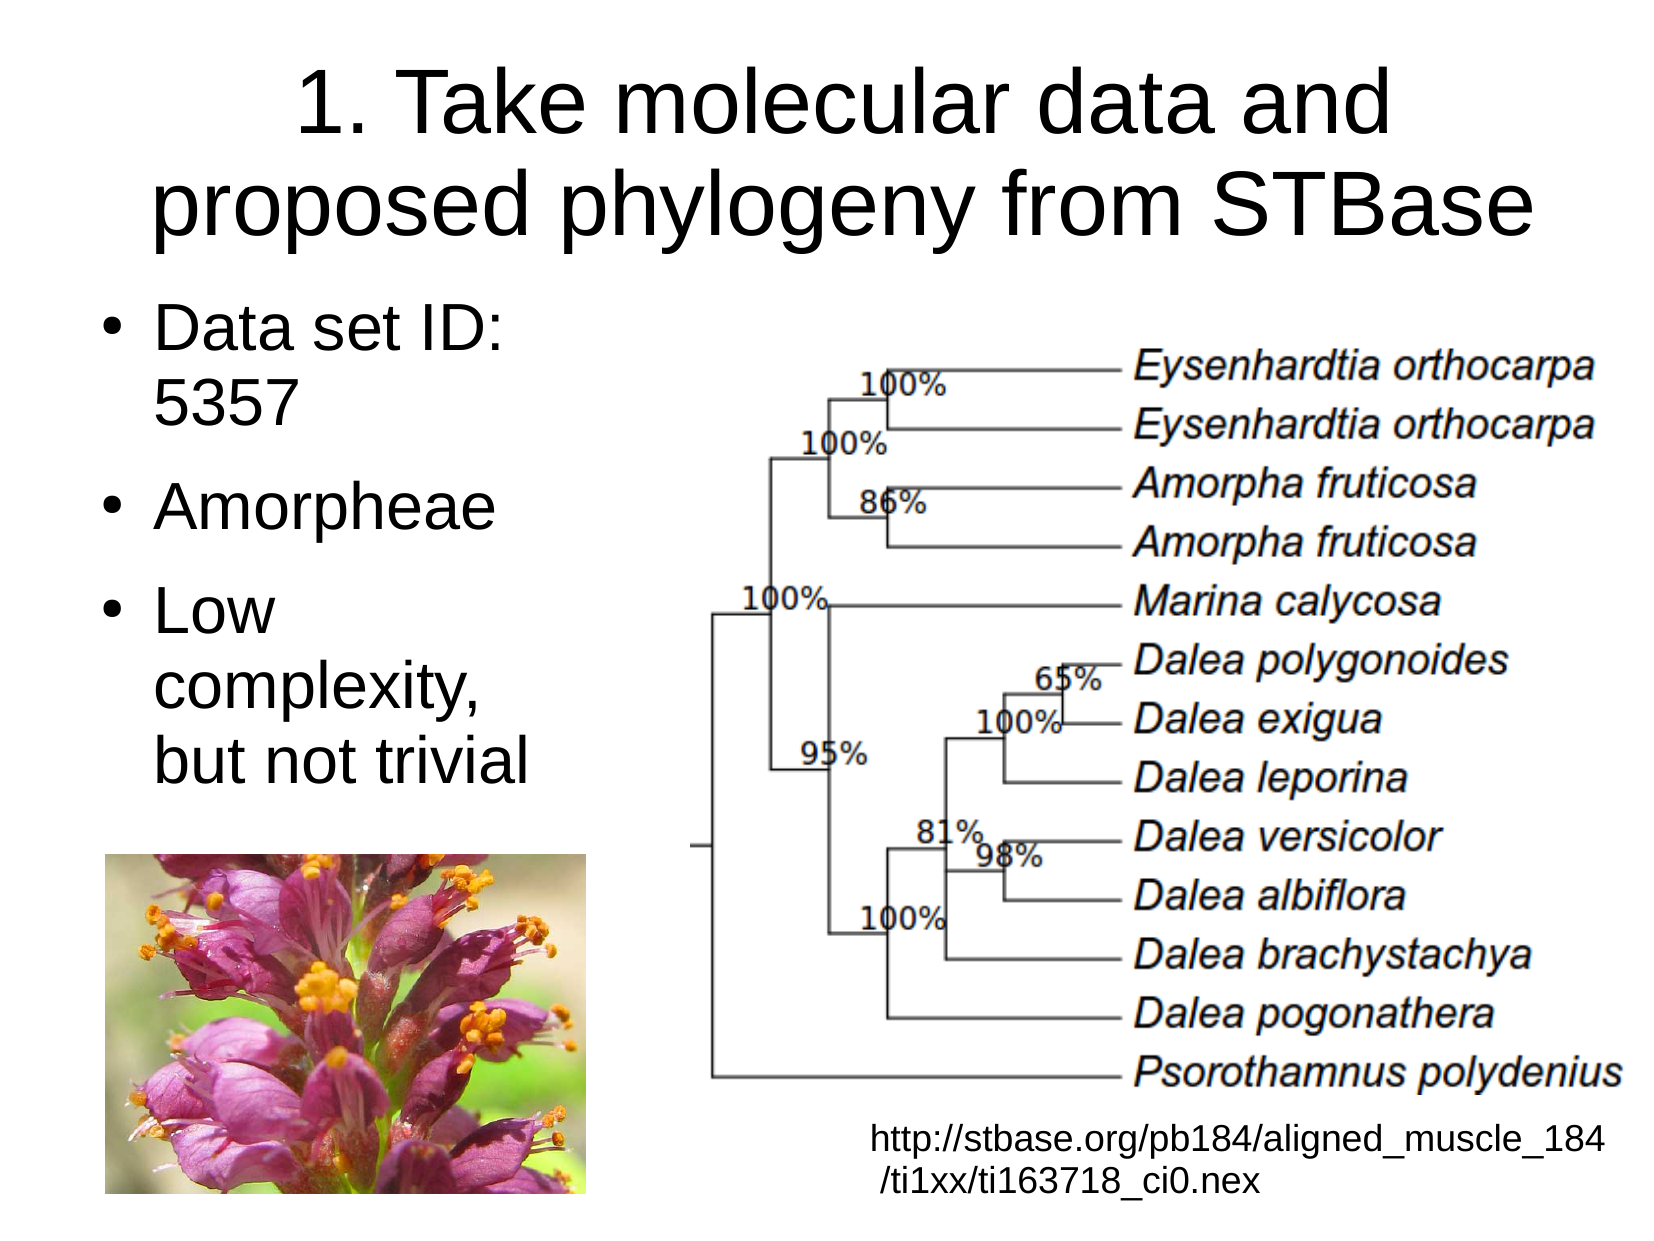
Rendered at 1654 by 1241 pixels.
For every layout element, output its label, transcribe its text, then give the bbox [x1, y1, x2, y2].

picture [105, 854, 586, 1194]
title 1. Take molecular data and proposed phylogeny from STBase [82, 49, 1571, 257]
text_box http://stbase.org/pb184/aligned_muscle_184 /ti1xx/ti163718_ci0.nex [855, 1110, 1627, 1209]
list Data set ID: 5357 Amorpheae Low complexity, but not trivial [82, 290, 571, 1141]
picture [690, 347, 1629, 1096]
